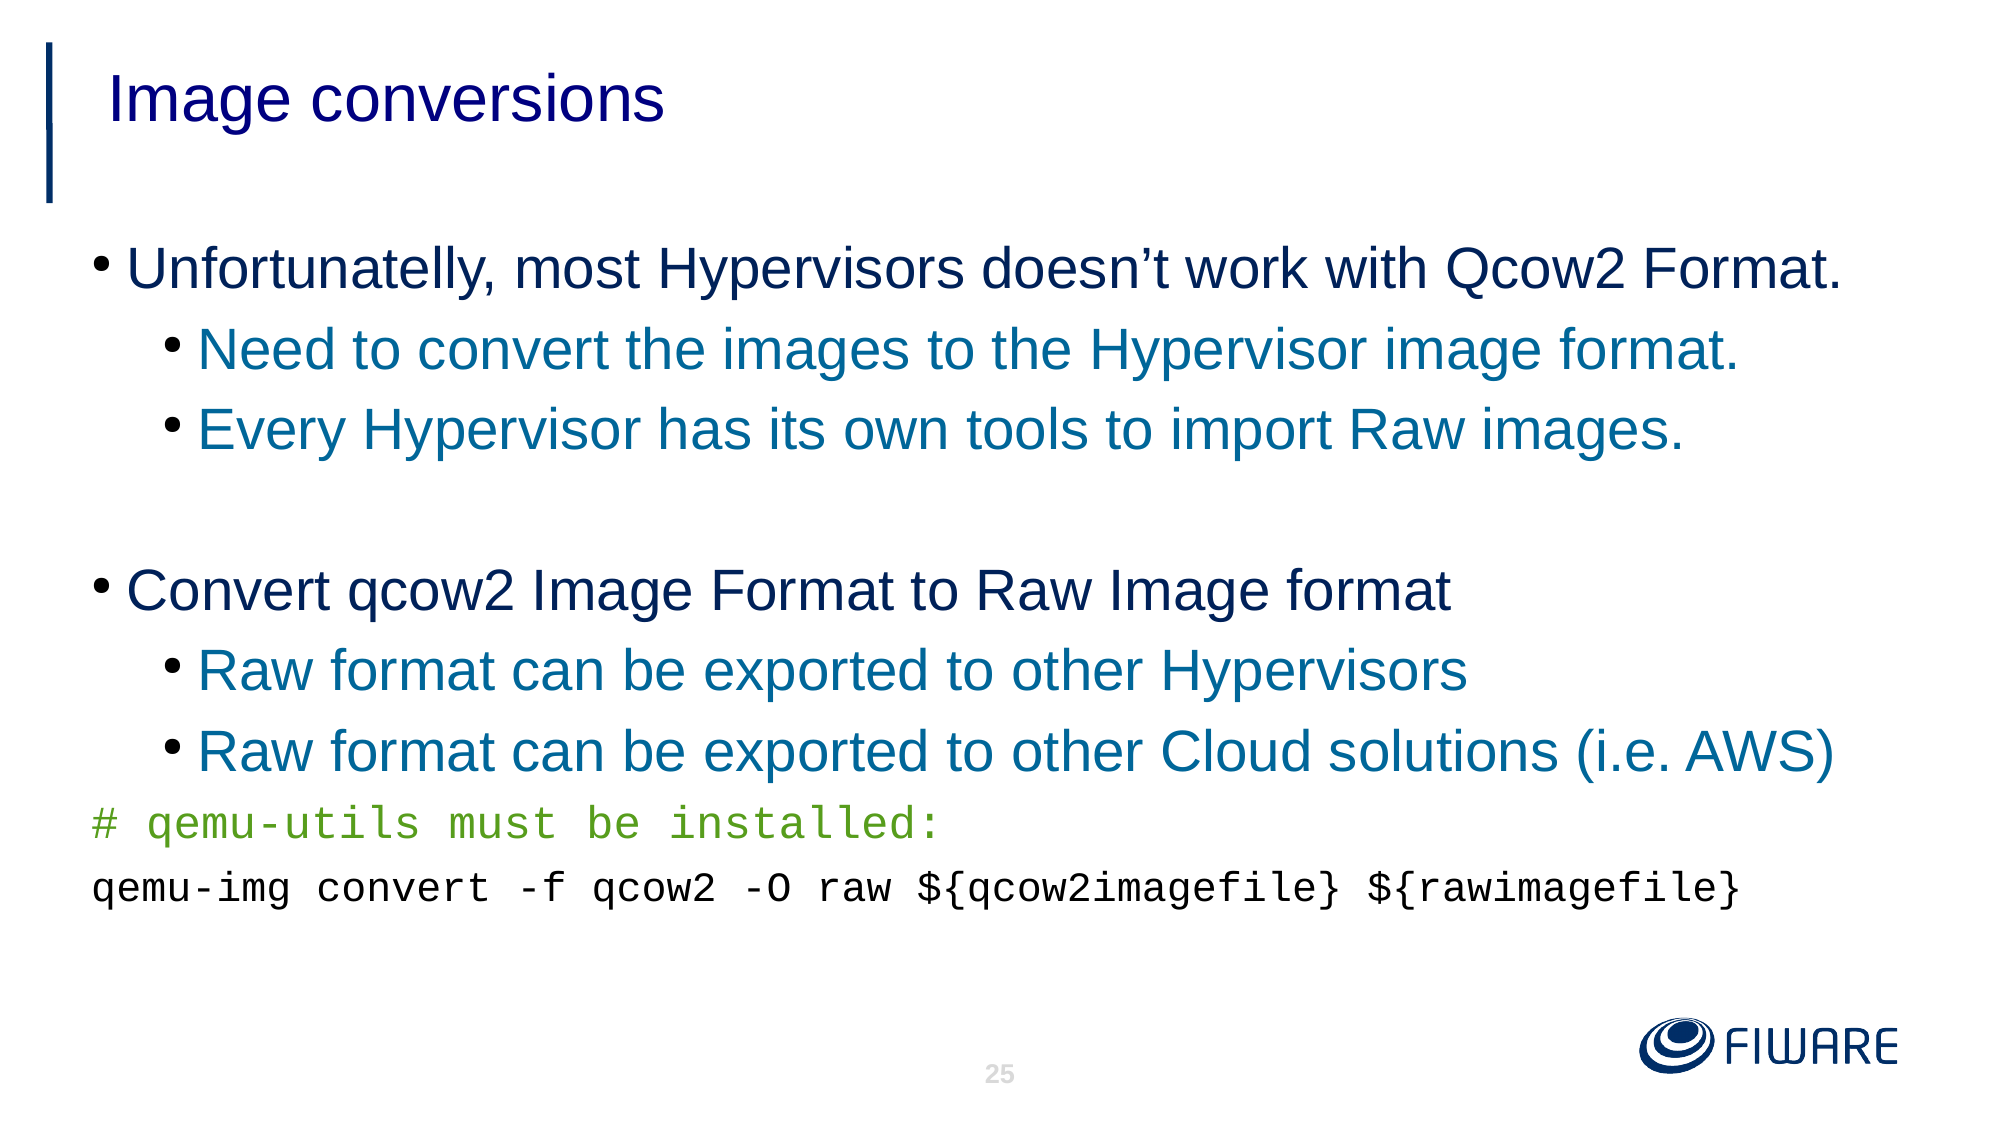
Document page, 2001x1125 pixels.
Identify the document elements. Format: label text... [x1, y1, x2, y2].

slide_number <number> [887, 1042, 1113, 1103]
text_box # qemu-utils must be installed: qemu-img convert -f qcow2 -O raw ${qcow2imagefile} ${rawimagefile} [76, 785, 1902, 984]
picture [1635, 1012, 1905, 1077]
text_box Unfortunatelly, most Hypervisors doesn’t work with Qcow2 Format. Need to convert the images to the Hypervisor image format. Every Hypervisor has its own tools to import Raw images. Convert qcow2 Image Format to Raw Image format Raw format can be exported to other Hypervisors Raw format can be exported to other Cloud solutions (i.e. AWS) [76, 212, 1902, 785]
title Image conversions [92, 47, 1704, 154]
